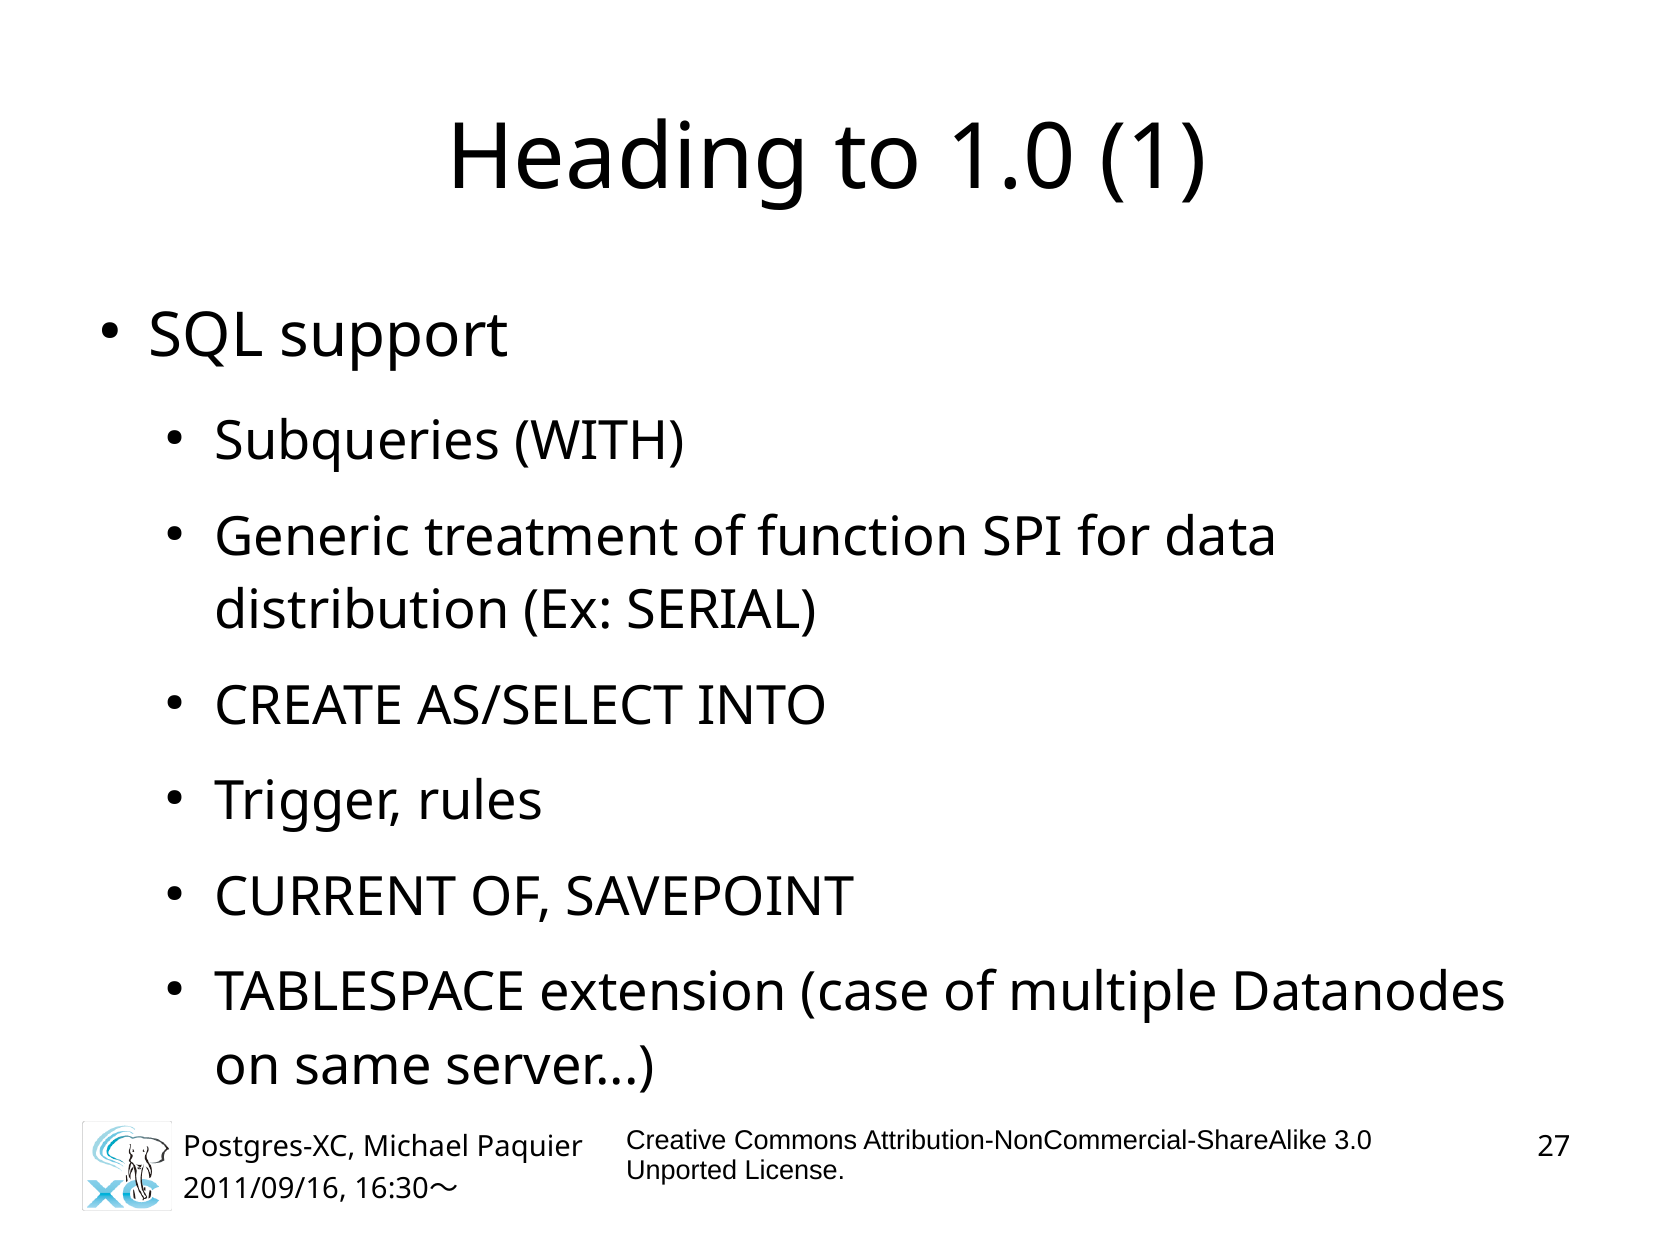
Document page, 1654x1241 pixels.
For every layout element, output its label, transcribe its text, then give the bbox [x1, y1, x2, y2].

list SQL support Subqueries (WITH) Generic treatment of function SPI for data distribution (Ex: SERIAL) CREATE AS/SELECT INTO Trigger, rules CURRENT OF, SAVEPOINT TABLESPACE extension (case of multiple Datanodes on same server...) [82, 290, 1571, 1109]
picture [82, 1121, 172, 1211]
title Heading to 1.0 (1) [82, 49, 1571, 257]
